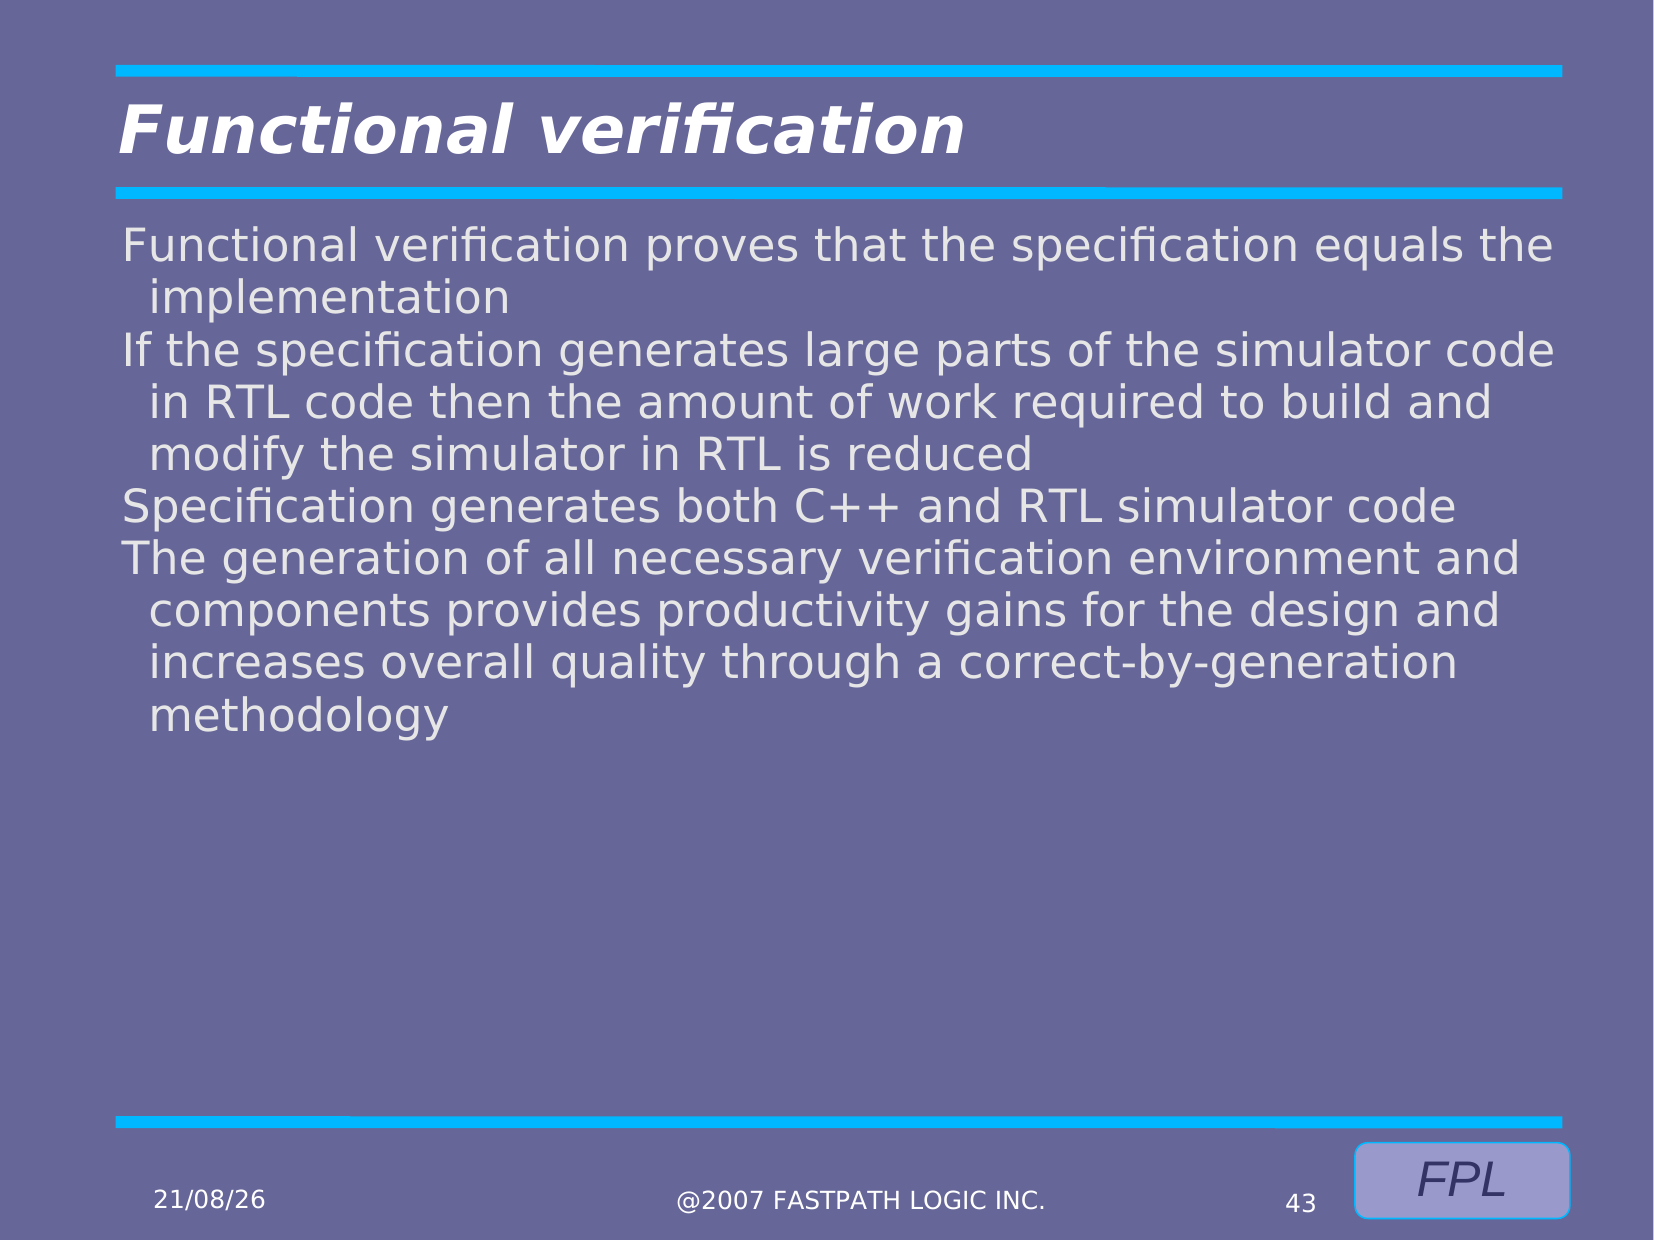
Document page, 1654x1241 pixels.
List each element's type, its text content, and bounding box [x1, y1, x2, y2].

title Functional verification [118, 41, 1531, 220]
list Functional verification proves that the specification equals the implementation If the specification generates large parts of the simulator code in RTL code then the amount of work required to build and modify the simulator in RTL is reduced Specification generates both C++ and RTL simulator code The generation of all necessary verification environment and components provides productivity gains for the design and increases overall quality through a correct-by-generation methodology [121, 219, 1561, 1133]
